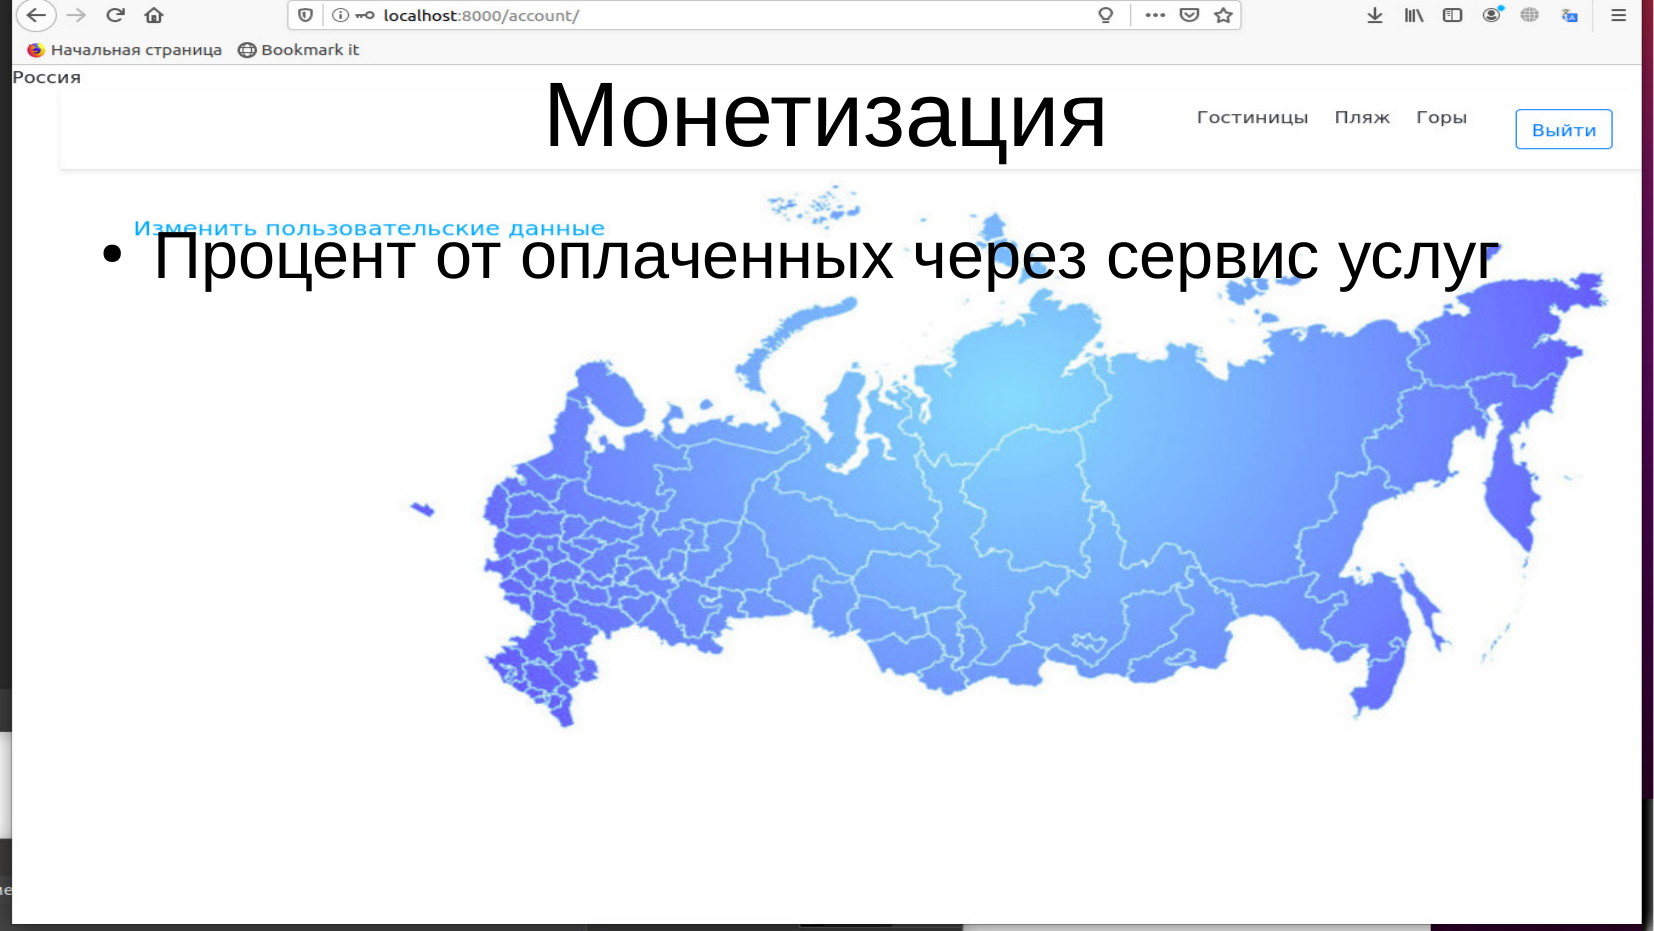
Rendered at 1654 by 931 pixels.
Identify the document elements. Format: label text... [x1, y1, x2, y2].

list Процент от оплаченных через сервис услуг [82, 217, 1571, 758]
title Монетизация [82, 37, 1571, 193]
picture [0, 0, 1654, 931]
